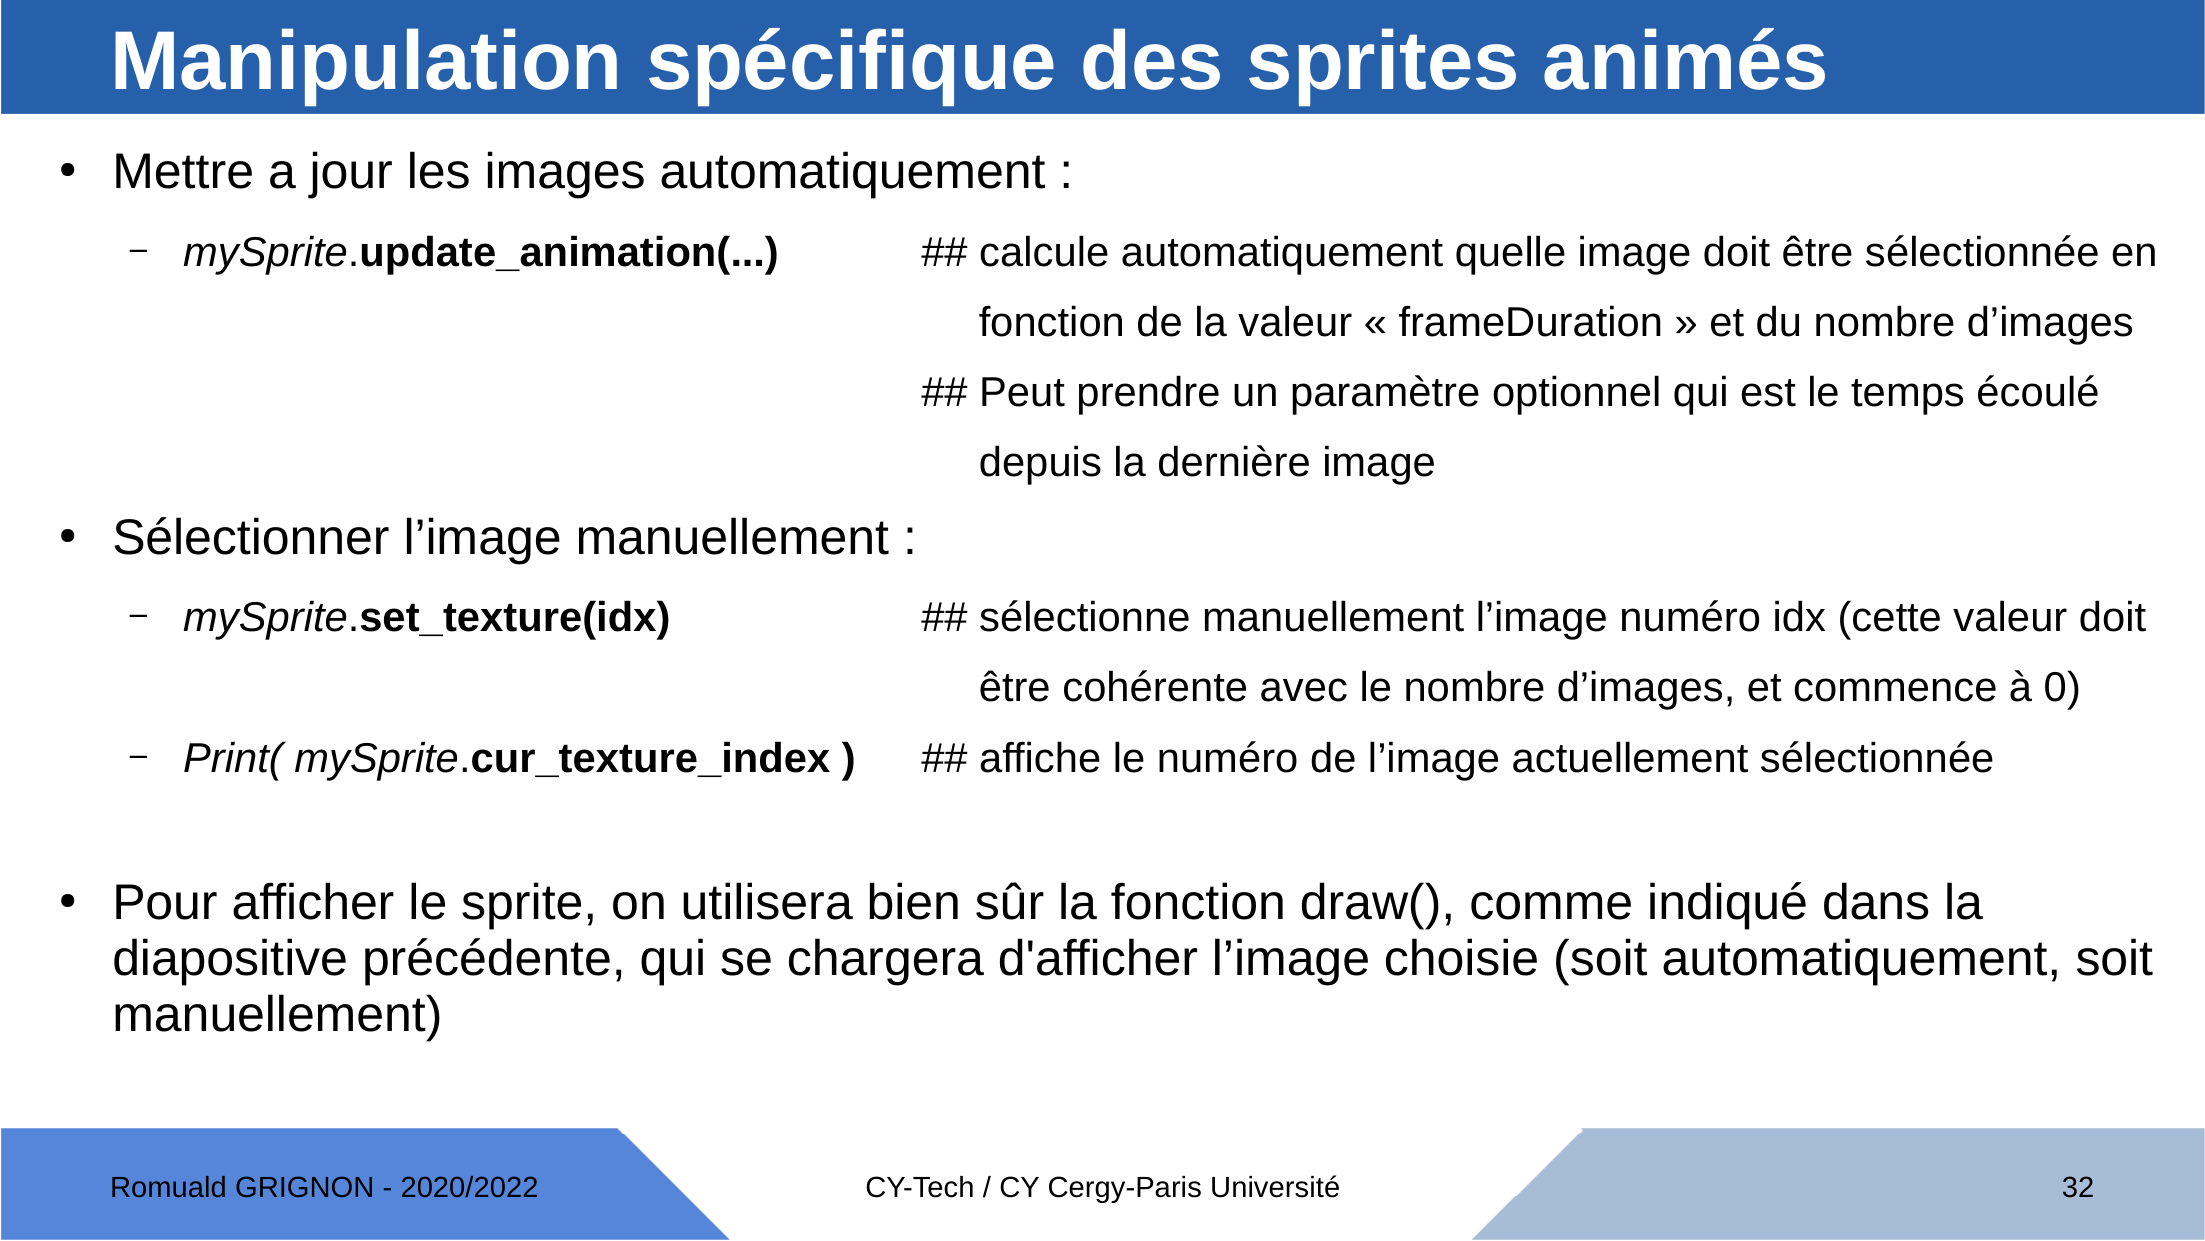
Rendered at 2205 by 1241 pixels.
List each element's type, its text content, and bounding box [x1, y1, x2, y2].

picture [0, 0, 2205, 1241]
title Manipulation spécifique des sprites animés [110, 49, 2095, 214]
list Mettre a jour les images automatiquement : mySprite.update_animation(...) ## calcule automatiquement quelle image doit être sélectionnée en fonction de la valeur « frameDuration » et du nombre d’images ## Peut prendre un paramètre optionnel qui est le temps écoulé depuis la dernière image Sélectionner l’image manuellement : mySprite.set_texture(idx) ## sélectionne manuellement l’image numéro idx (cette valeur doit être cohérente avec le nombre d’images, et commence à 0) Print( mySprite.cur_texture_index ) ## affiche le numéro de l’image actuellement sélectionnée Pour afficher le sprite, on utilisera bien sûr la fonction draw(), comme indiqué dans la diapositive précédente, qui se chargera d'afficher l’image choisie (soit automatiquement, soit manuellement) [41, 214, 2191, 1084]
